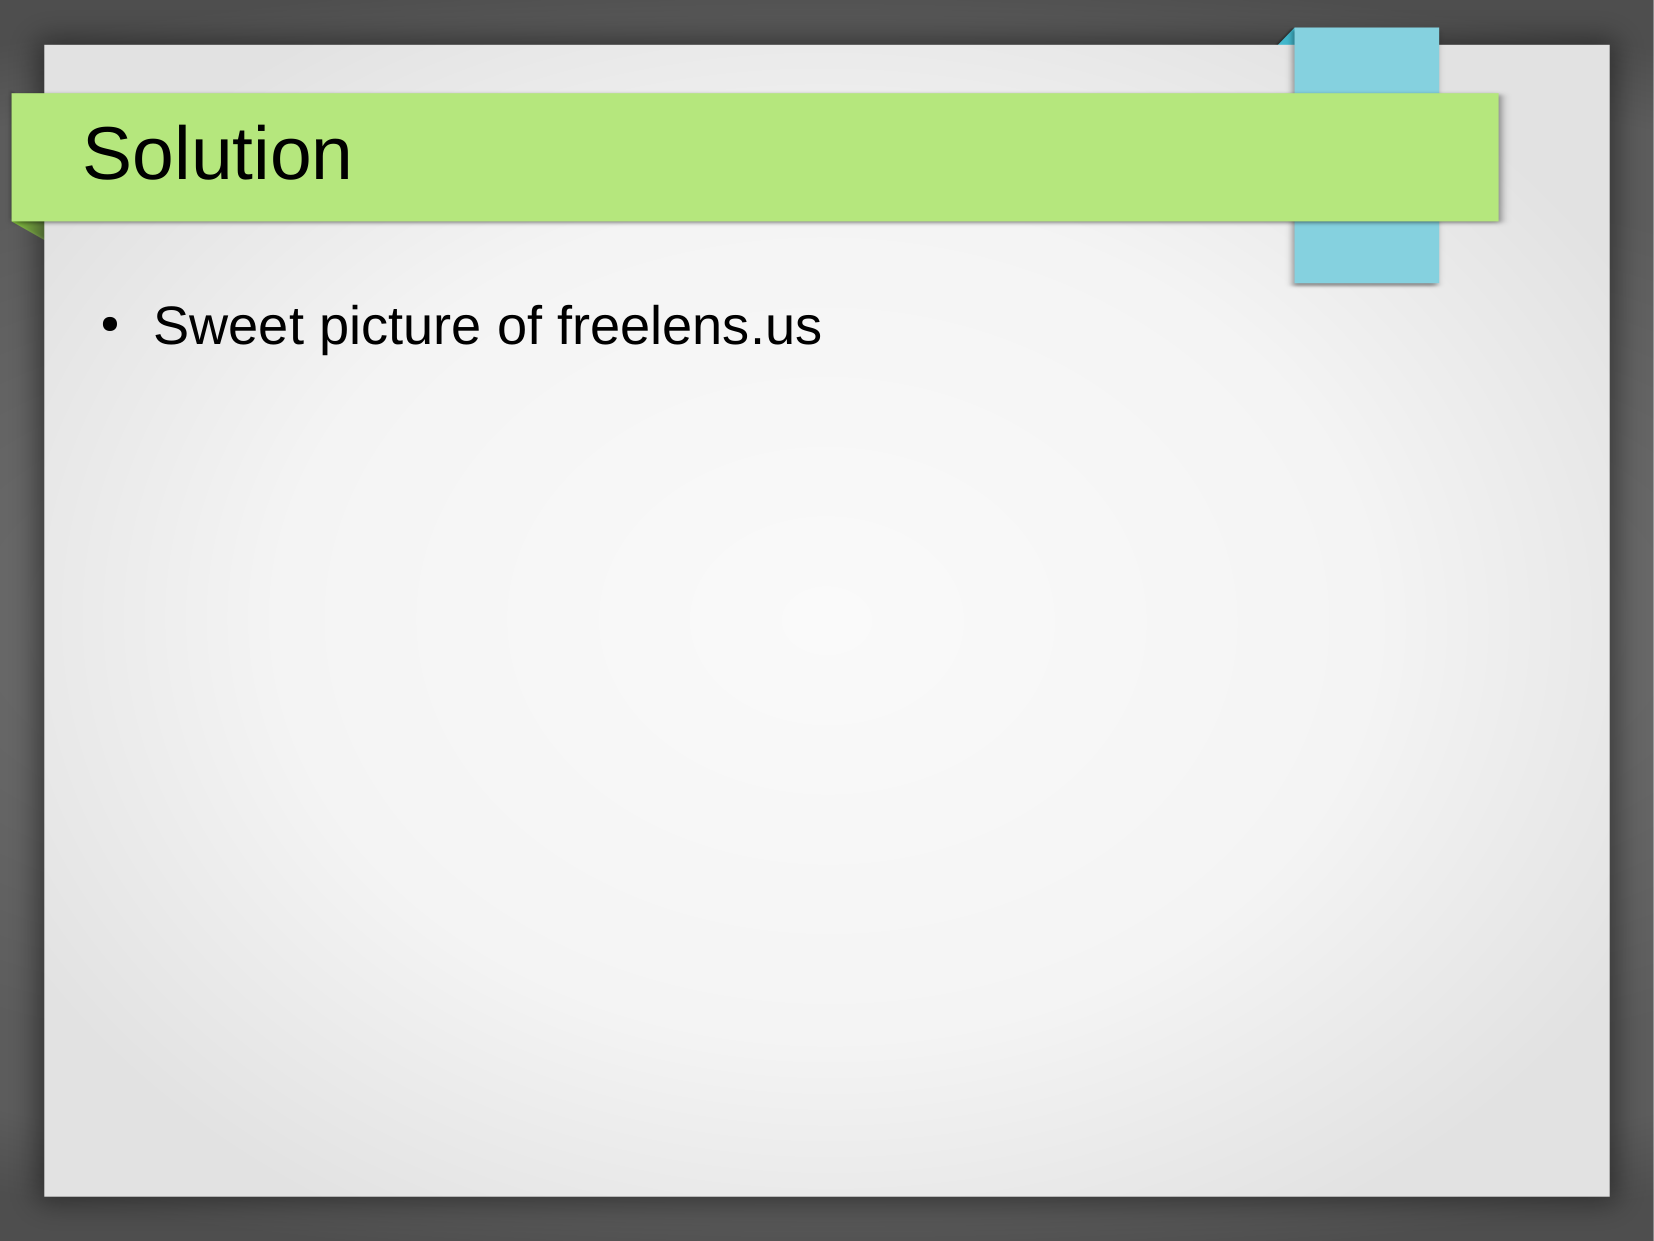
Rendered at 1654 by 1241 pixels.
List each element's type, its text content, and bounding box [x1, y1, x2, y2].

title Solution [82, 94, 1264, 213]
picture [0, 0, 1654, 1241]
list Sweet picture of freelens.us [82, 295, 1571, 1015]
